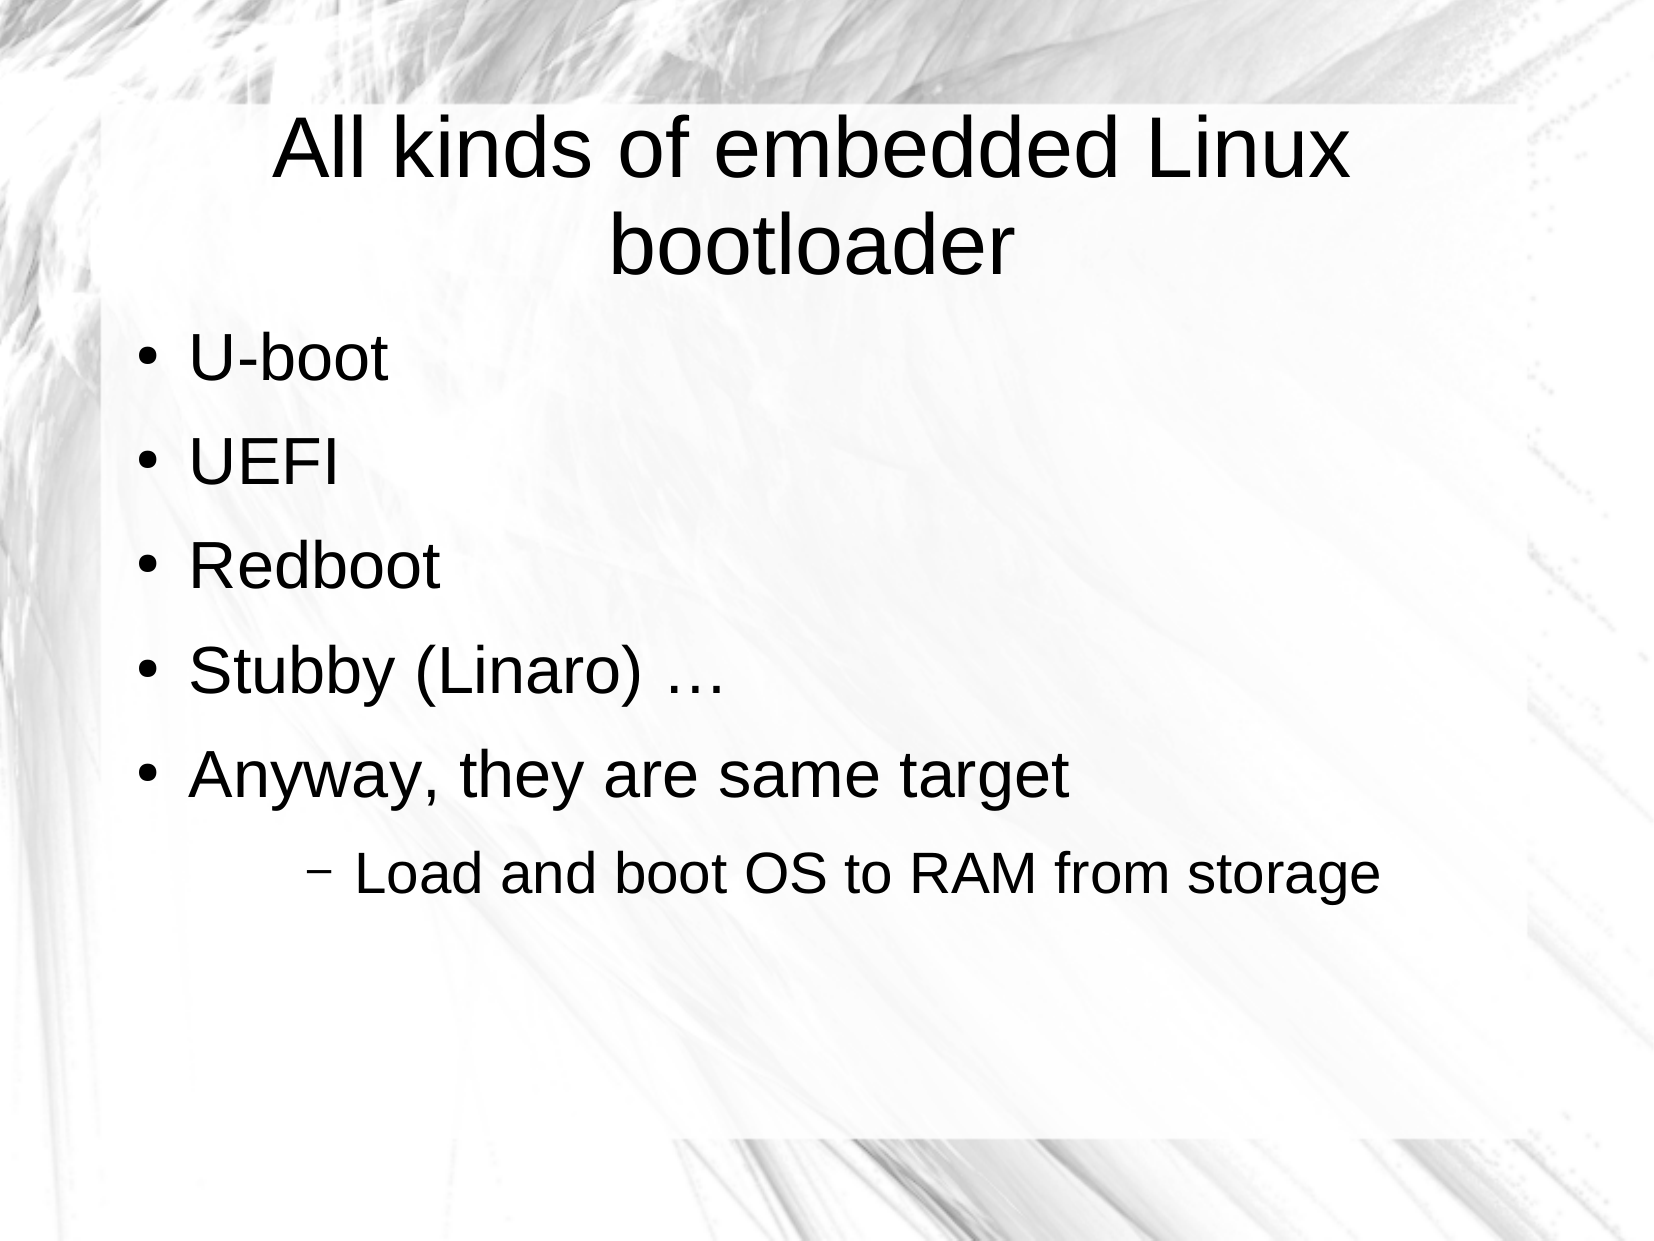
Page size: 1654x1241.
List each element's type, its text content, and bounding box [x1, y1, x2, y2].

title All kinds of embedded Linux bootloader [118, 99, 1506, 293]
picture [0, 0, 1654, 1241]
list U-boot UEFI Redboot Stubby (Linaro) … Anyway, they are same target Load and boot OS to RAM from storage [118, 319, 1571, 1039]
